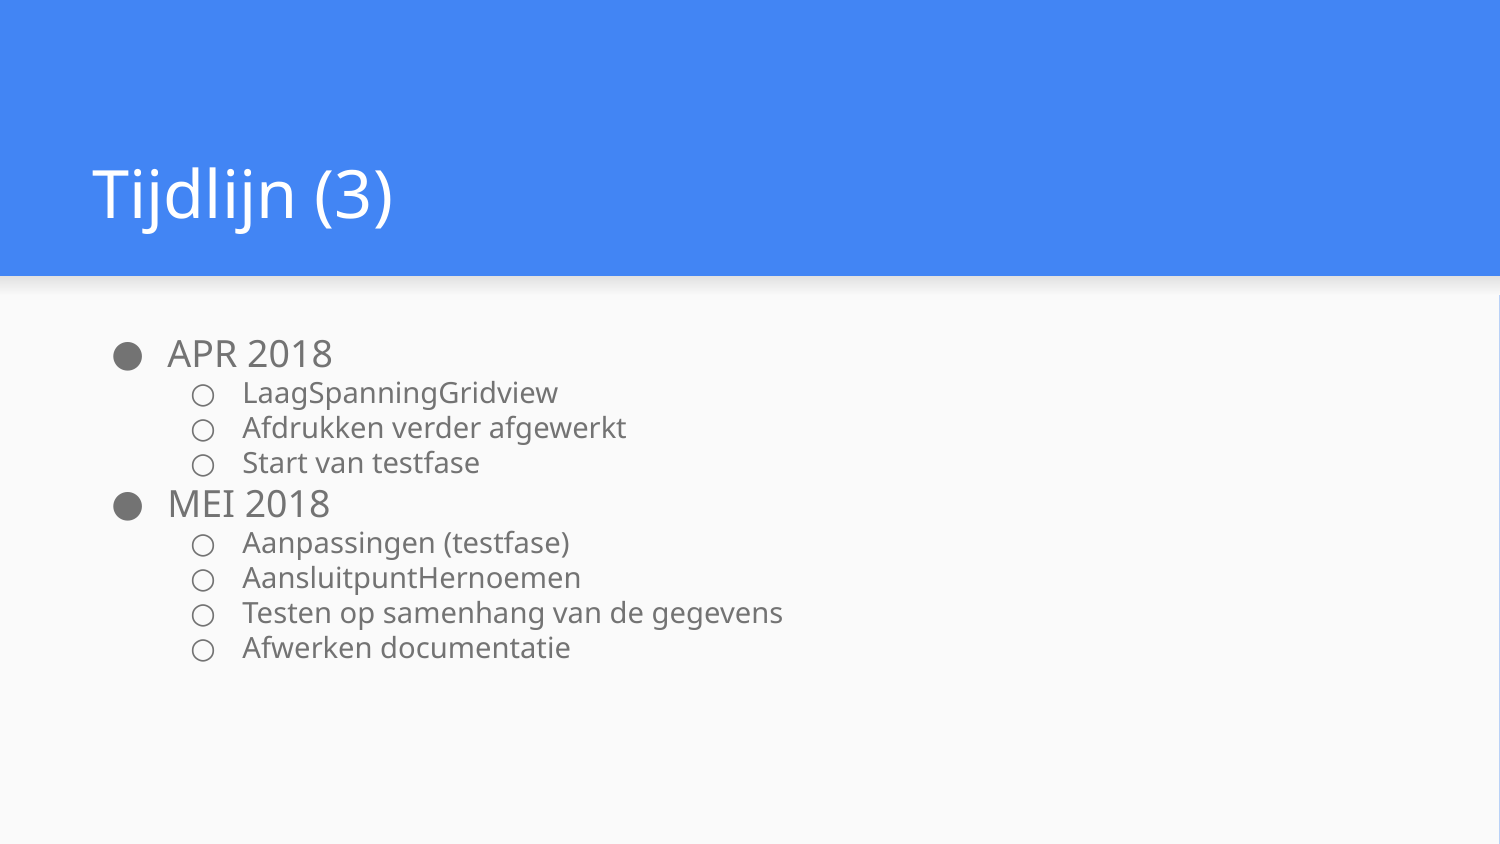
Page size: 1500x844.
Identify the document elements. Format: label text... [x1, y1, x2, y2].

list APR 2018 LaagSpanningGridview Afdrukken verder afgewerkt Start van testfase MEI 2018 Aanpassingen (testfase) AansluitpuntHernoemen Testen op samenhang van de gegevens Afwerken documentatie [77, 314, 1427, 760]
title Tijdlijn (3) [77, 121, 1427, 248]
